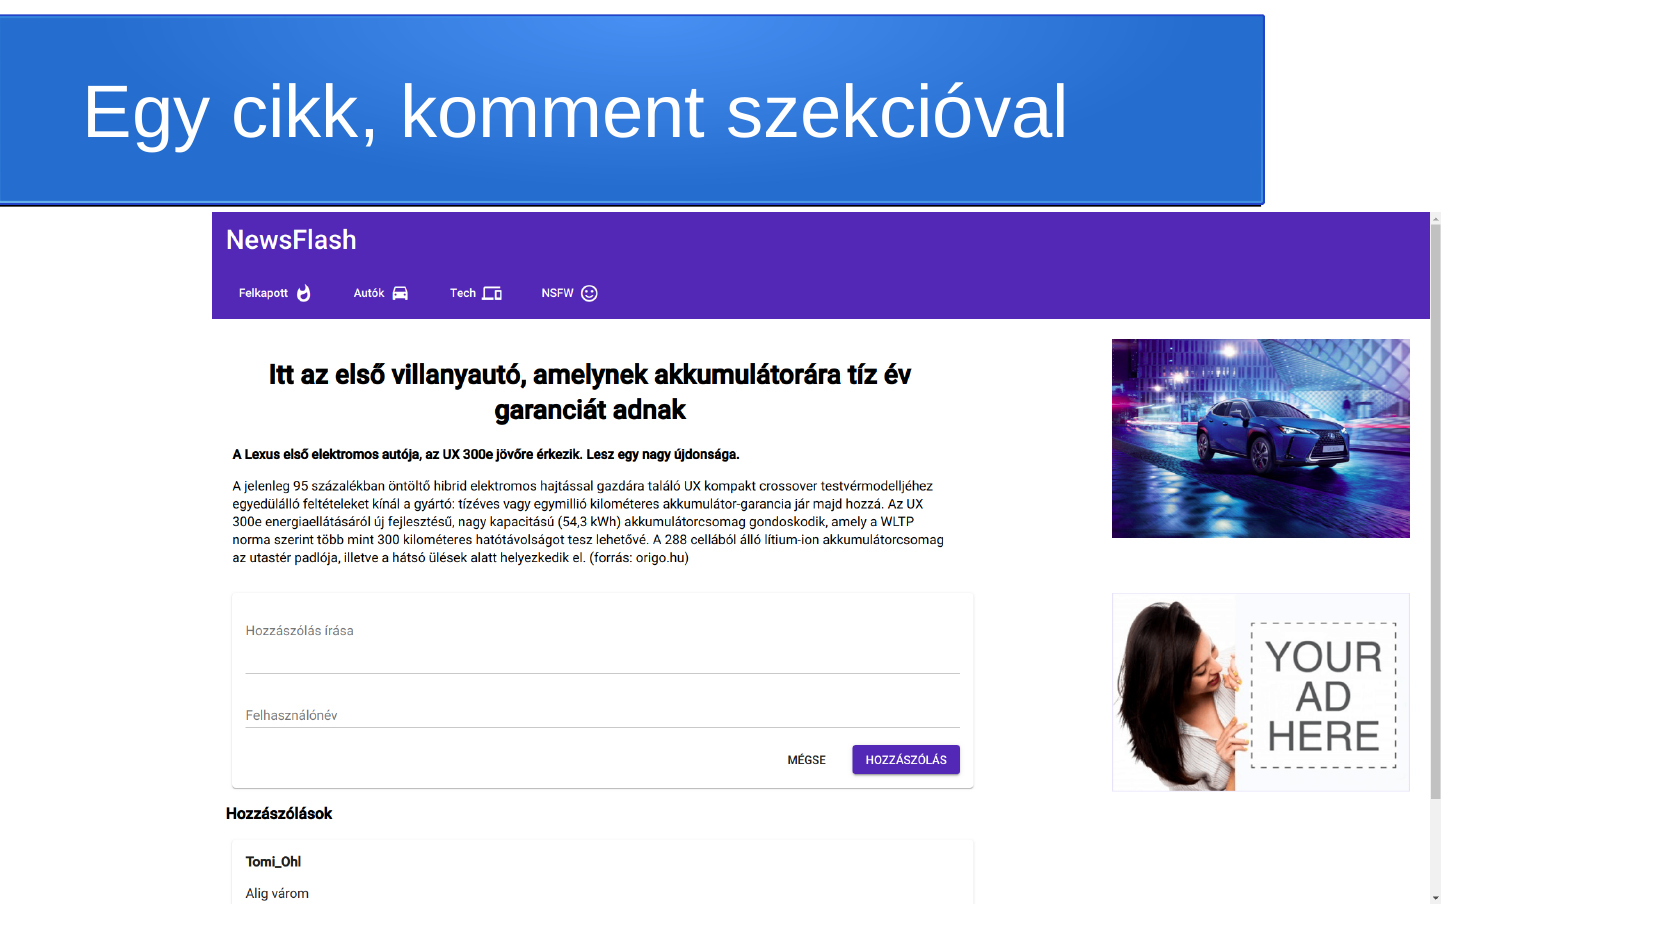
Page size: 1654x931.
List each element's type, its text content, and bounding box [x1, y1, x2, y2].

picture [212, 212, 1441, 904]
title Egy cikk, komment szekcióval [82, 35, 1235, 189]
